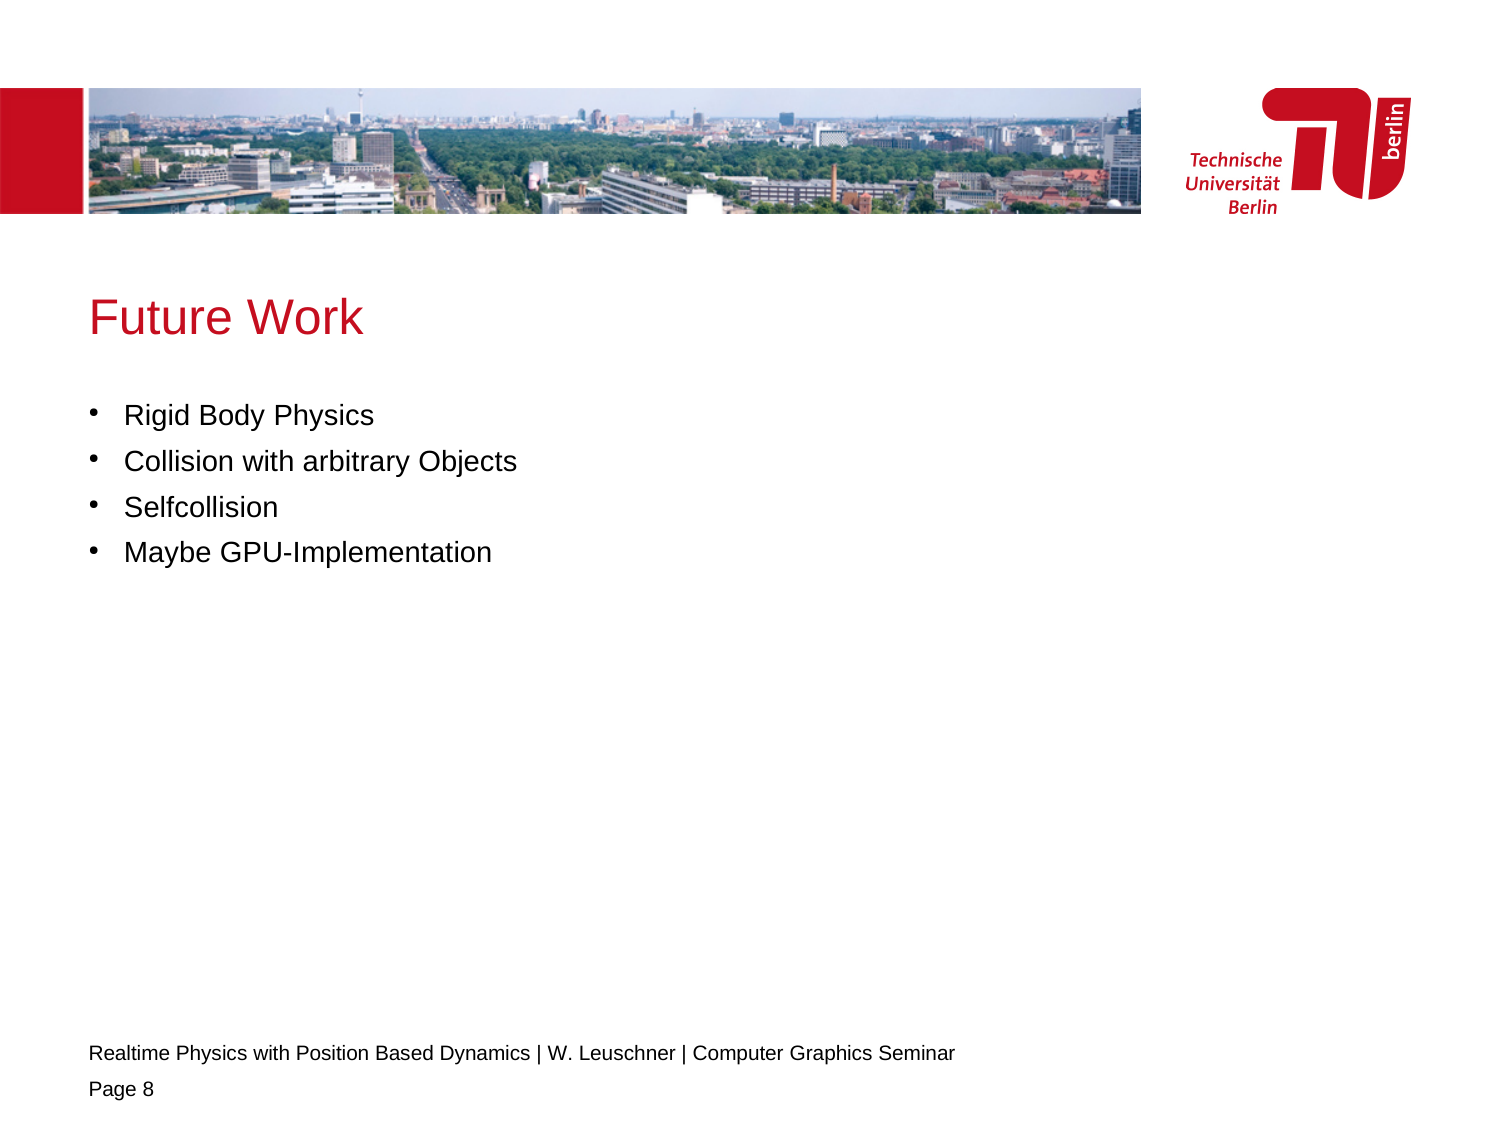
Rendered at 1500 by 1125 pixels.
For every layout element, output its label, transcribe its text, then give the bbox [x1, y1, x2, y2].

title Future Work [88, 281, 1411, 345]
picture [0, 88, 1141, 214]
list Rigid Body Physics Collision with arbitrary Objects Selfcollision Maybe GPU-Implementation [88, 385, 1411, 983]
picture [1186, 88, 1411, 214]
